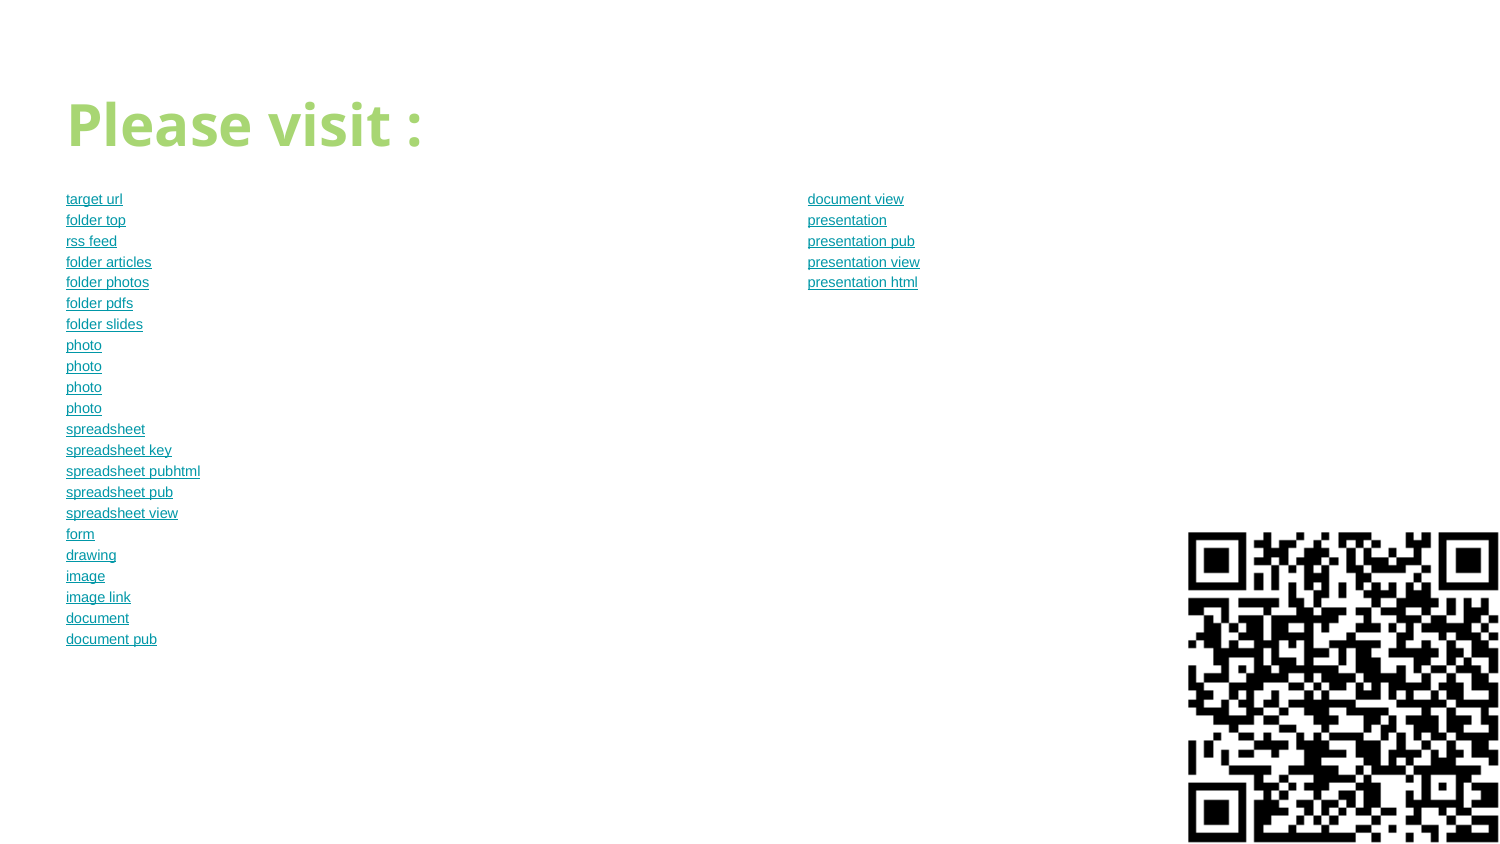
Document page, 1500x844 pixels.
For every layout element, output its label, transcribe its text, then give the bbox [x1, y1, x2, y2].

title Please visit : [51, 72, 1449, 167]
list target url folder top rss feed folder articles folder photos folder pdfs folder slides photo photo photo photo spreadsheet spreadsheet key spreadsheet pubhtml spreadsheet pub spreadsheet view form drawing image image link document document pub [51, 189, 708, 750]
list document view presentation presentation pub presentation view presentation html [792, 189, 1449, 750]
picture [1187, 531, 1500, 844]
